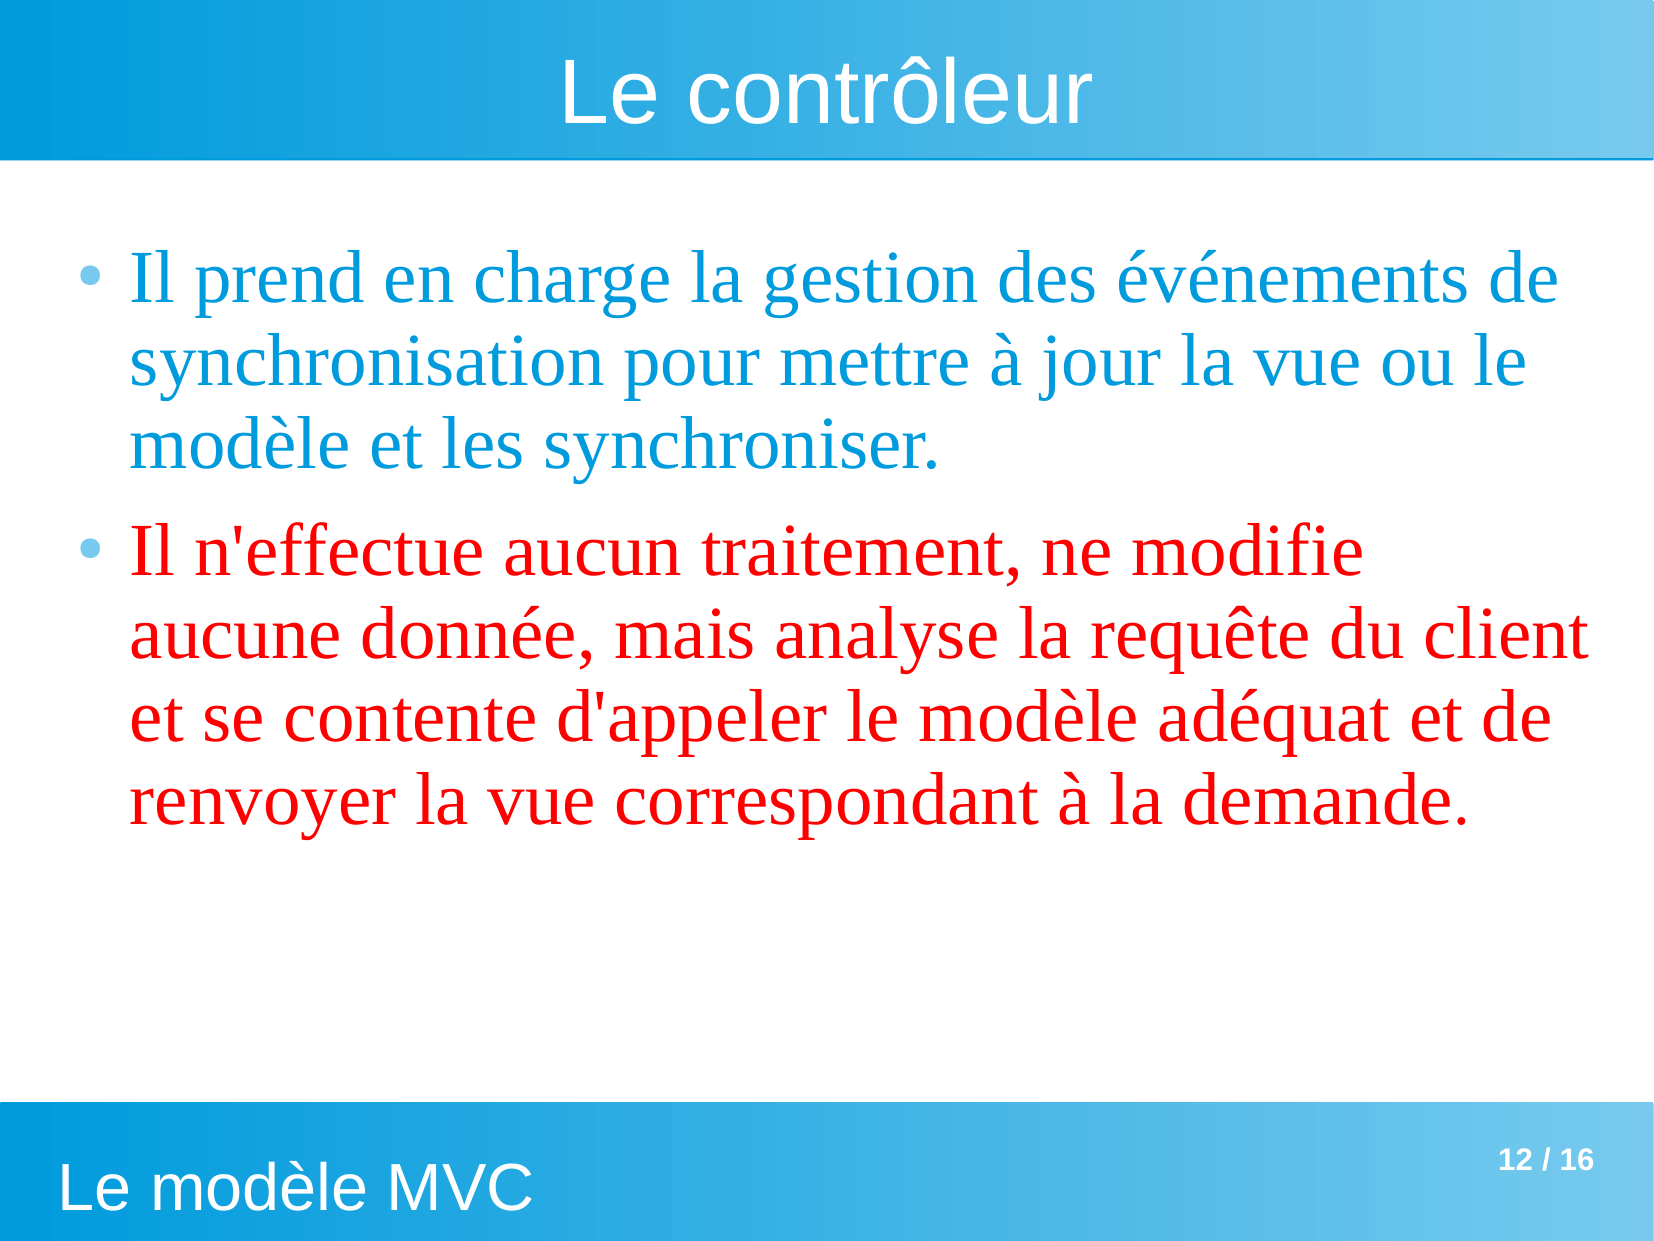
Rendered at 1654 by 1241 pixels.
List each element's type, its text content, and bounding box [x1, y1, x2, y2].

title Le contrôleur [59, 39, 1595, 144]
list Il prend en charge la gestion des événements de synchronisation pour mettre à jour la vue ou le modèle et les synchroniser. Il n'effectue aucun traitement, ne modifie aucune donnée, mais analyse la requête du client et se contente d'appeler le modèle adéquat et de renvoyer la vue correspondant à la demande. [59, 236, 1595, 1024]
